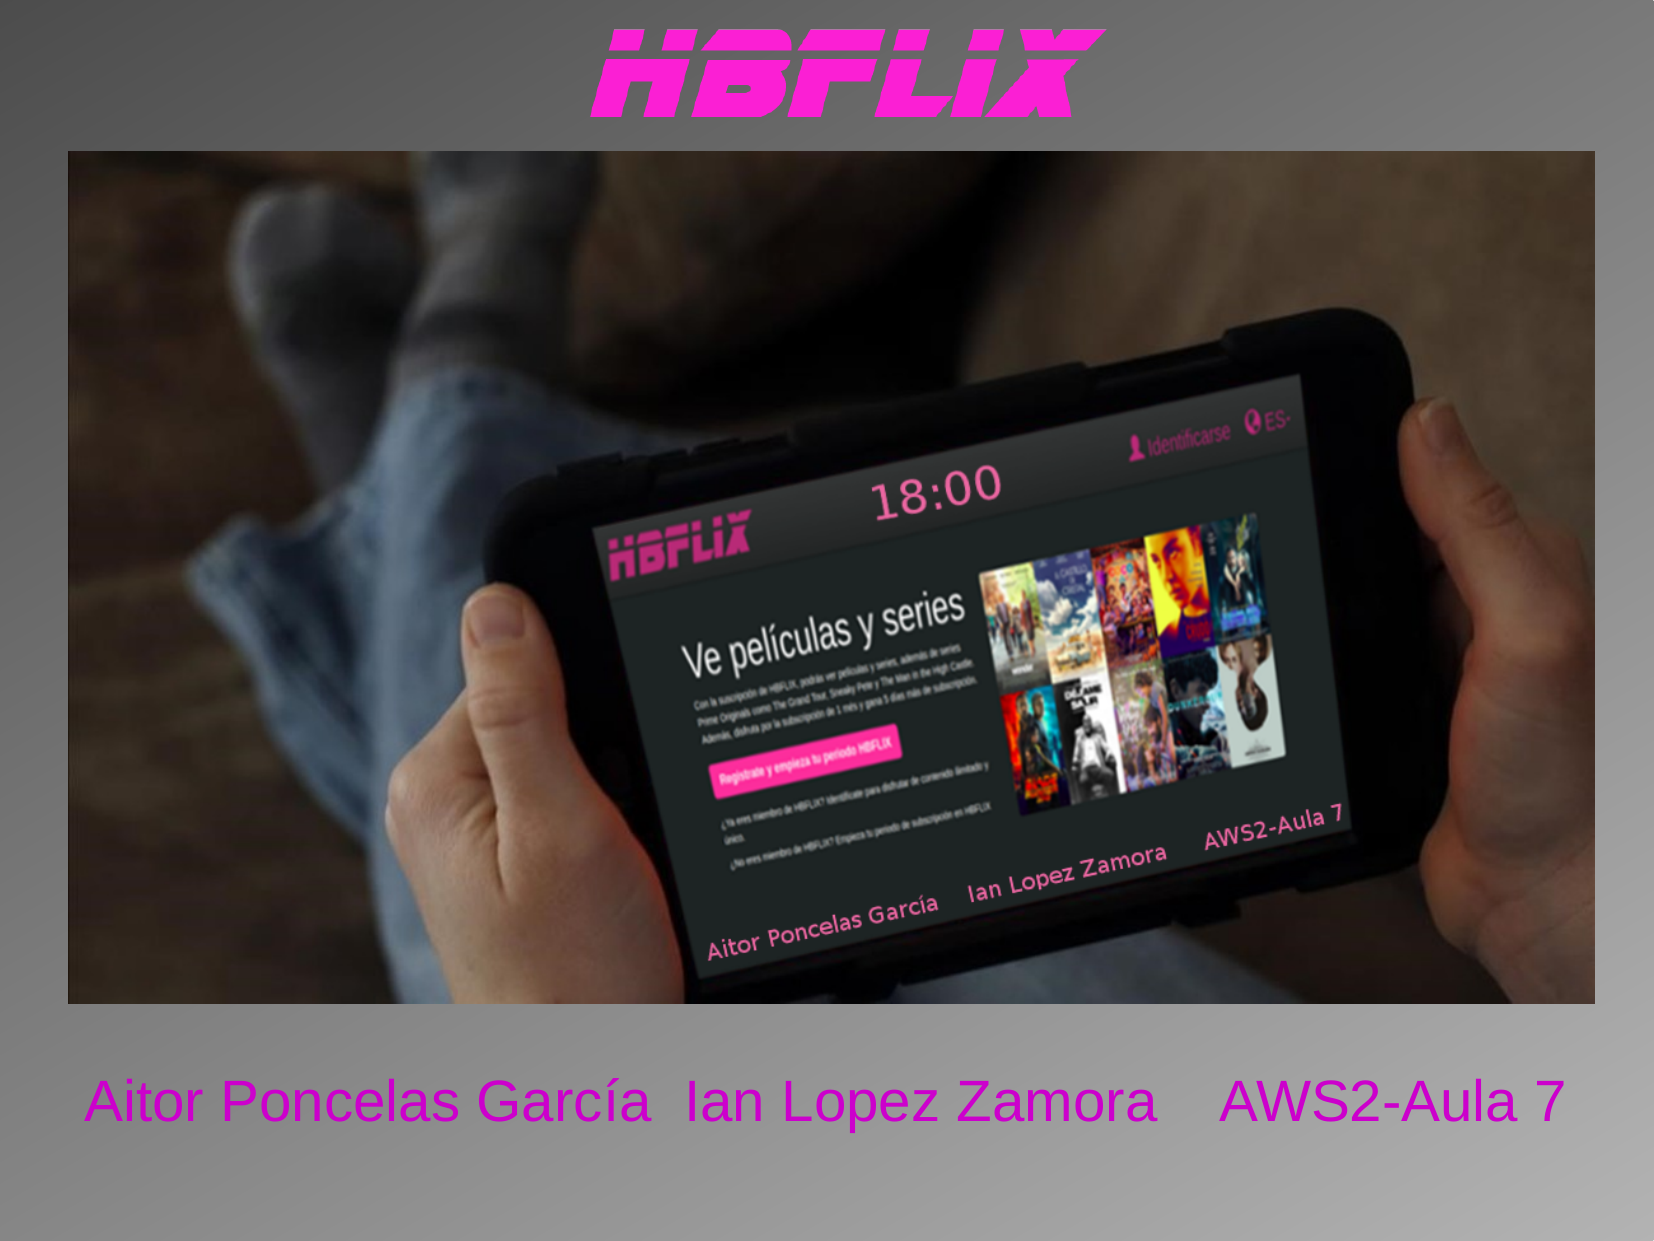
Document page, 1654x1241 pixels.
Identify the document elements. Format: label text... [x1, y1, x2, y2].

title Aitor Poncelas García Ian Lopez Zamora AWS2-Aula 7 [82, 1004, 1571, 1205]
picture [68, 0, 1595, 1004]
